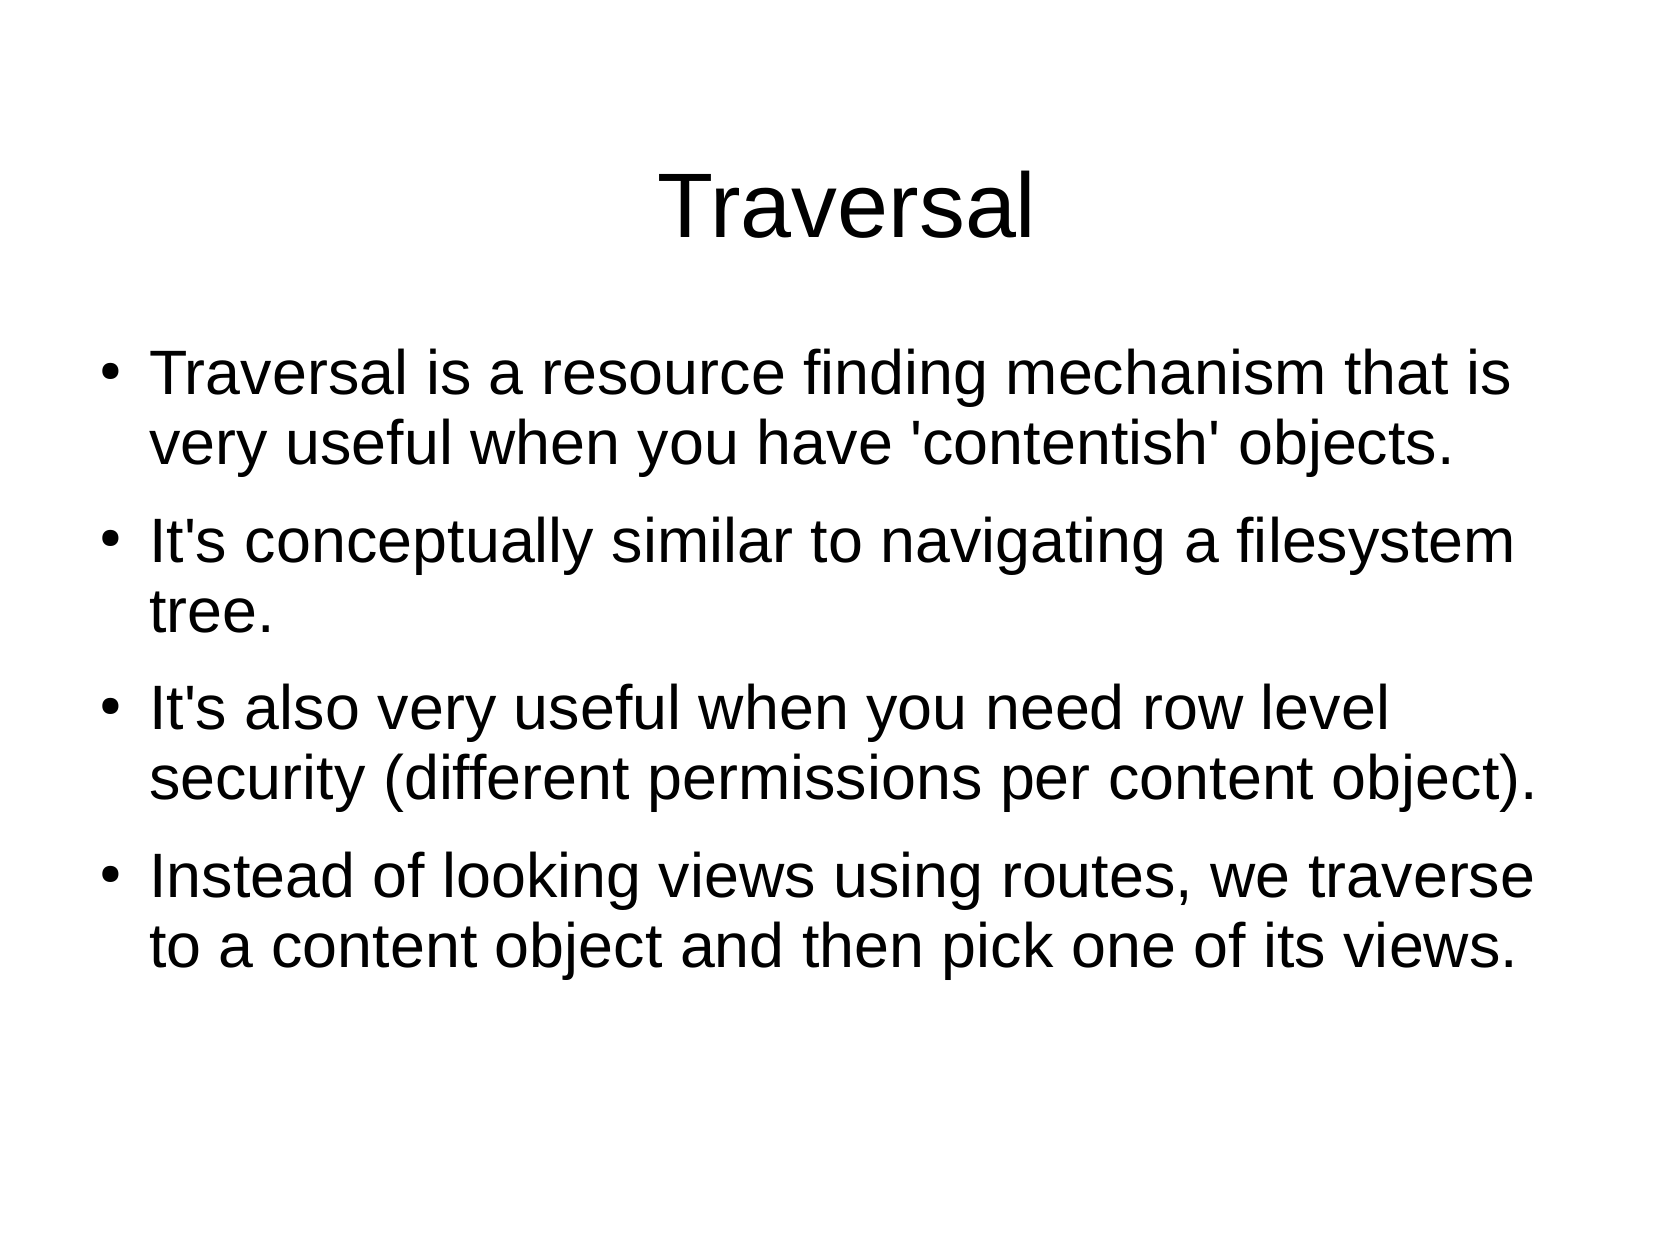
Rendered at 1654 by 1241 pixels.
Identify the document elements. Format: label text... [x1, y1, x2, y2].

list Traversal is a resource finding mechanism that is very useful when you have 'contentish' objects. It's conceptually similar to navigating a filesystem tree. It's also very useful when you need row level security (different permissions per content object). Instead of looking views using routes, we traverse to a content object and then pick one of its views. [82, 337, 1571, 1157]
title Traversal [82, 112, 1612, 301]
